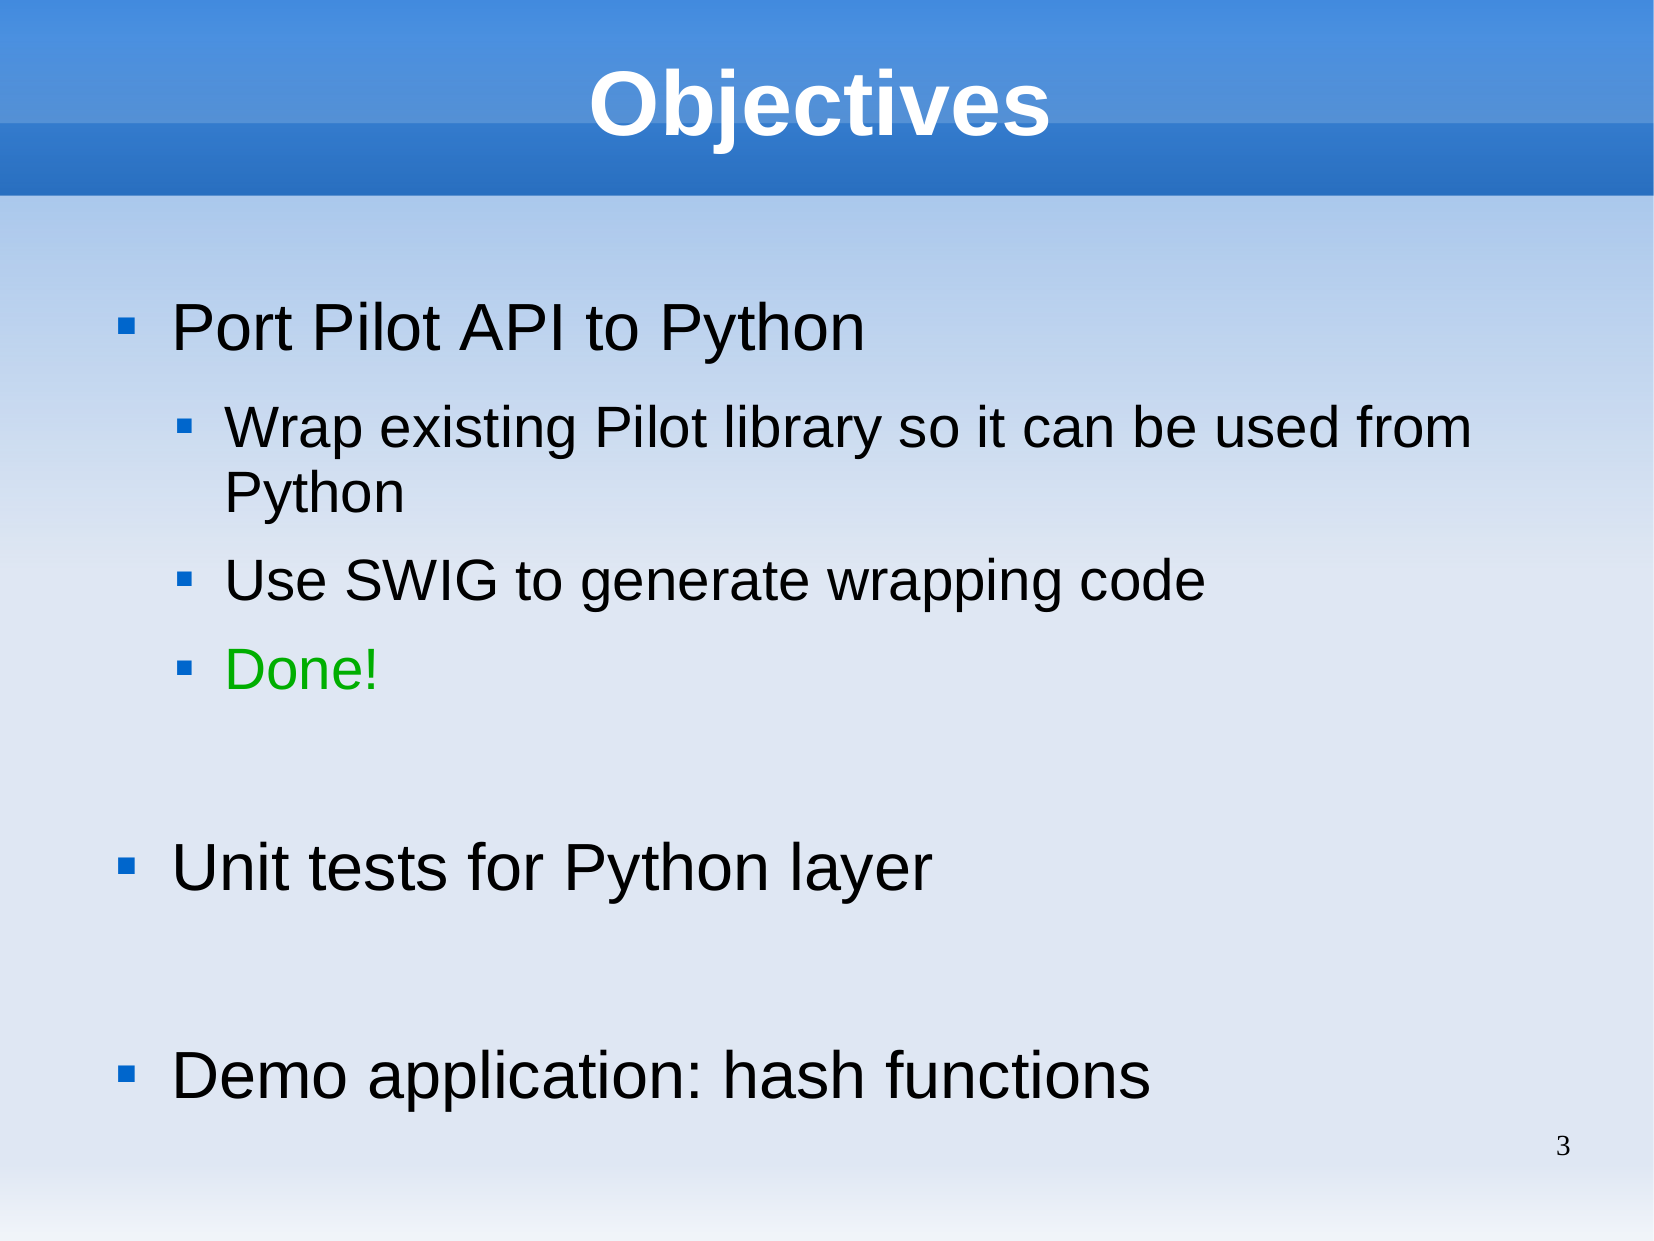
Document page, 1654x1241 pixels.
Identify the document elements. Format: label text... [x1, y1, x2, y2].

title Objectives [76, 0, 1565, 208]
picture [0, 0, 1654, 1241]
list Port Pilot API to Python Wrap existing Pilot library so it can be used from Python Use SWIG to generate wrapping code Done! Unit tests for Python layer Demo application: hash functions [82, 290, 1571, 1114]
